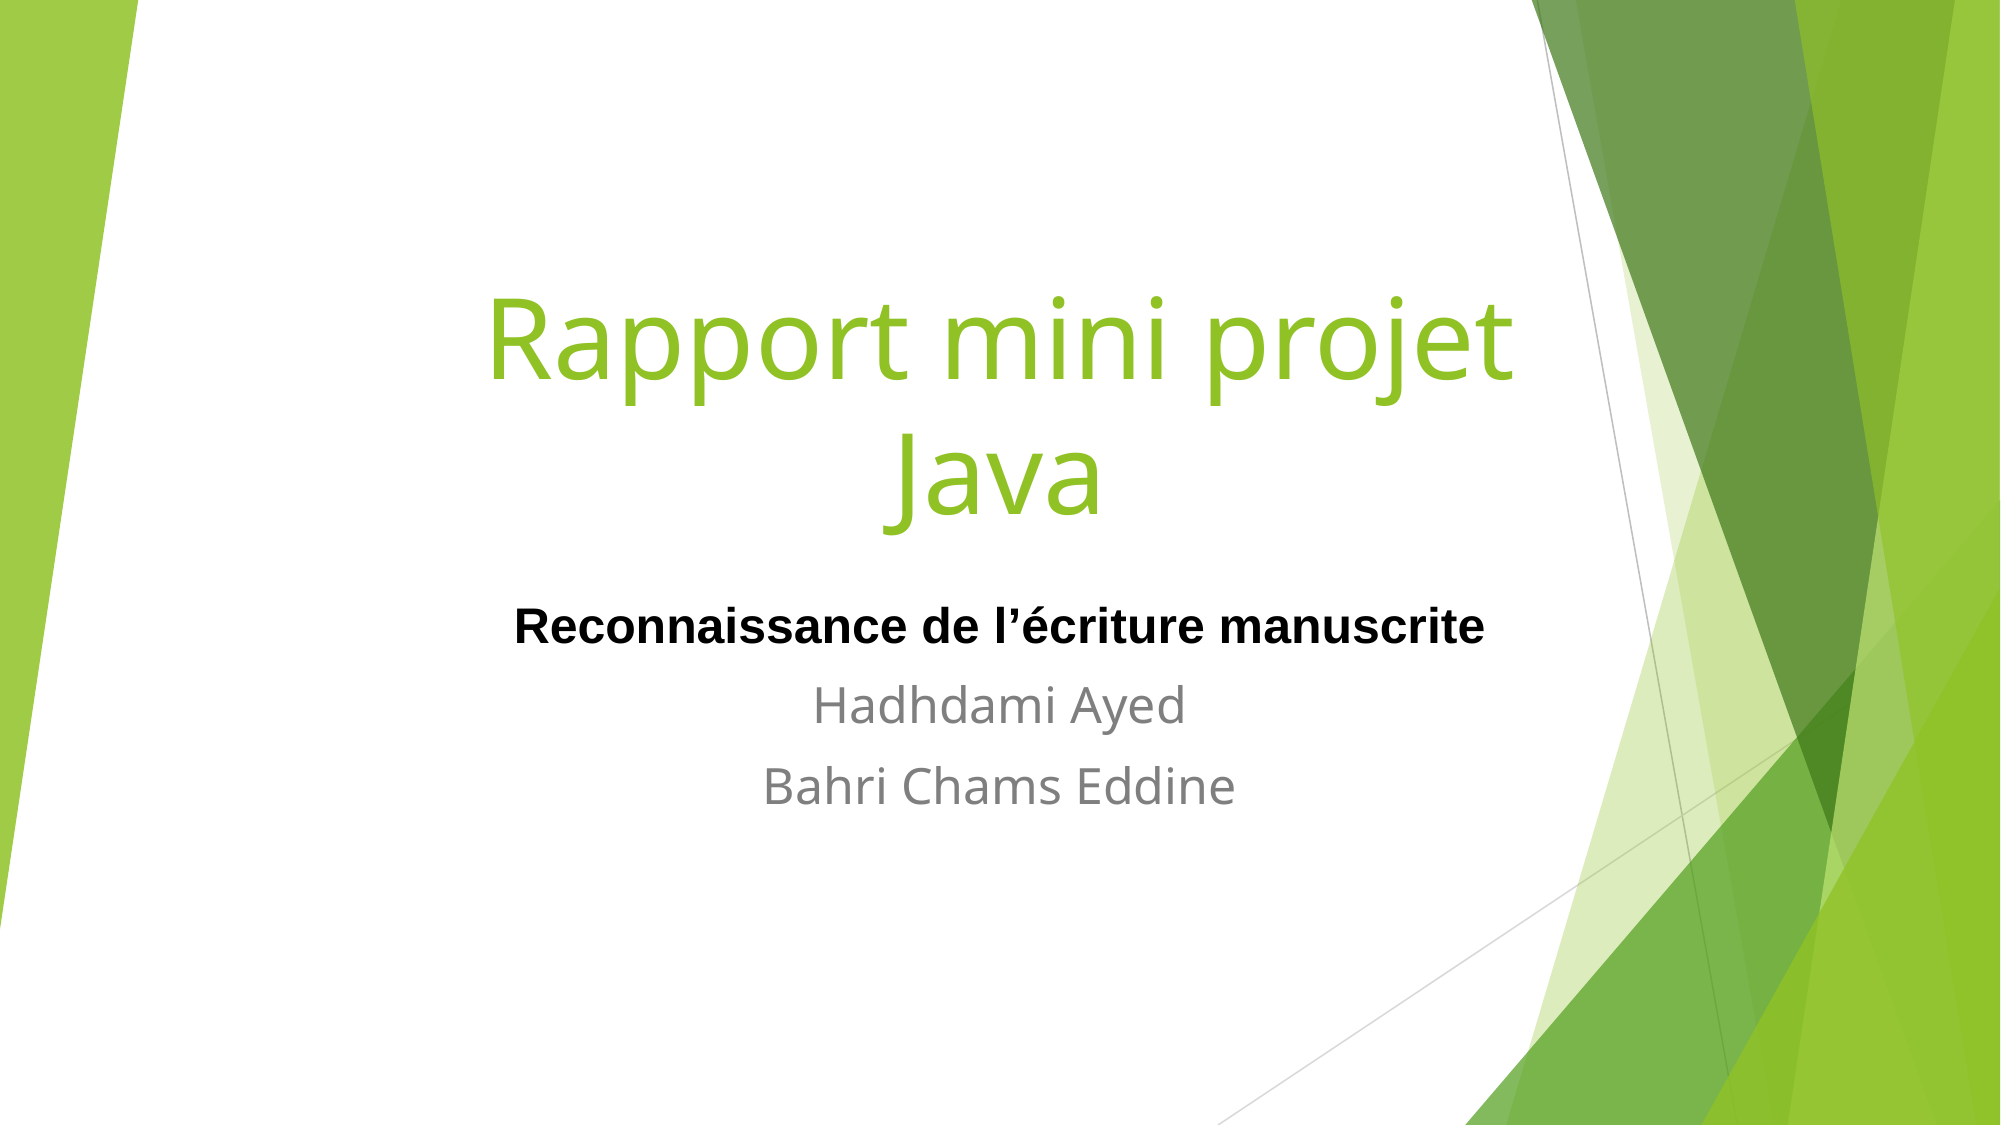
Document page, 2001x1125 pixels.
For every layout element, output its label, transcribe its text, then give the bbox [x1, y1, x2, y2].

subtitle Reconnaissance de l’écriture manuscrite Hadhdami Ayed Bahri Chams Eddine [249, 523, 1750, 937]
title Rapport mini projet Java [249, 188, 1750, 523]
